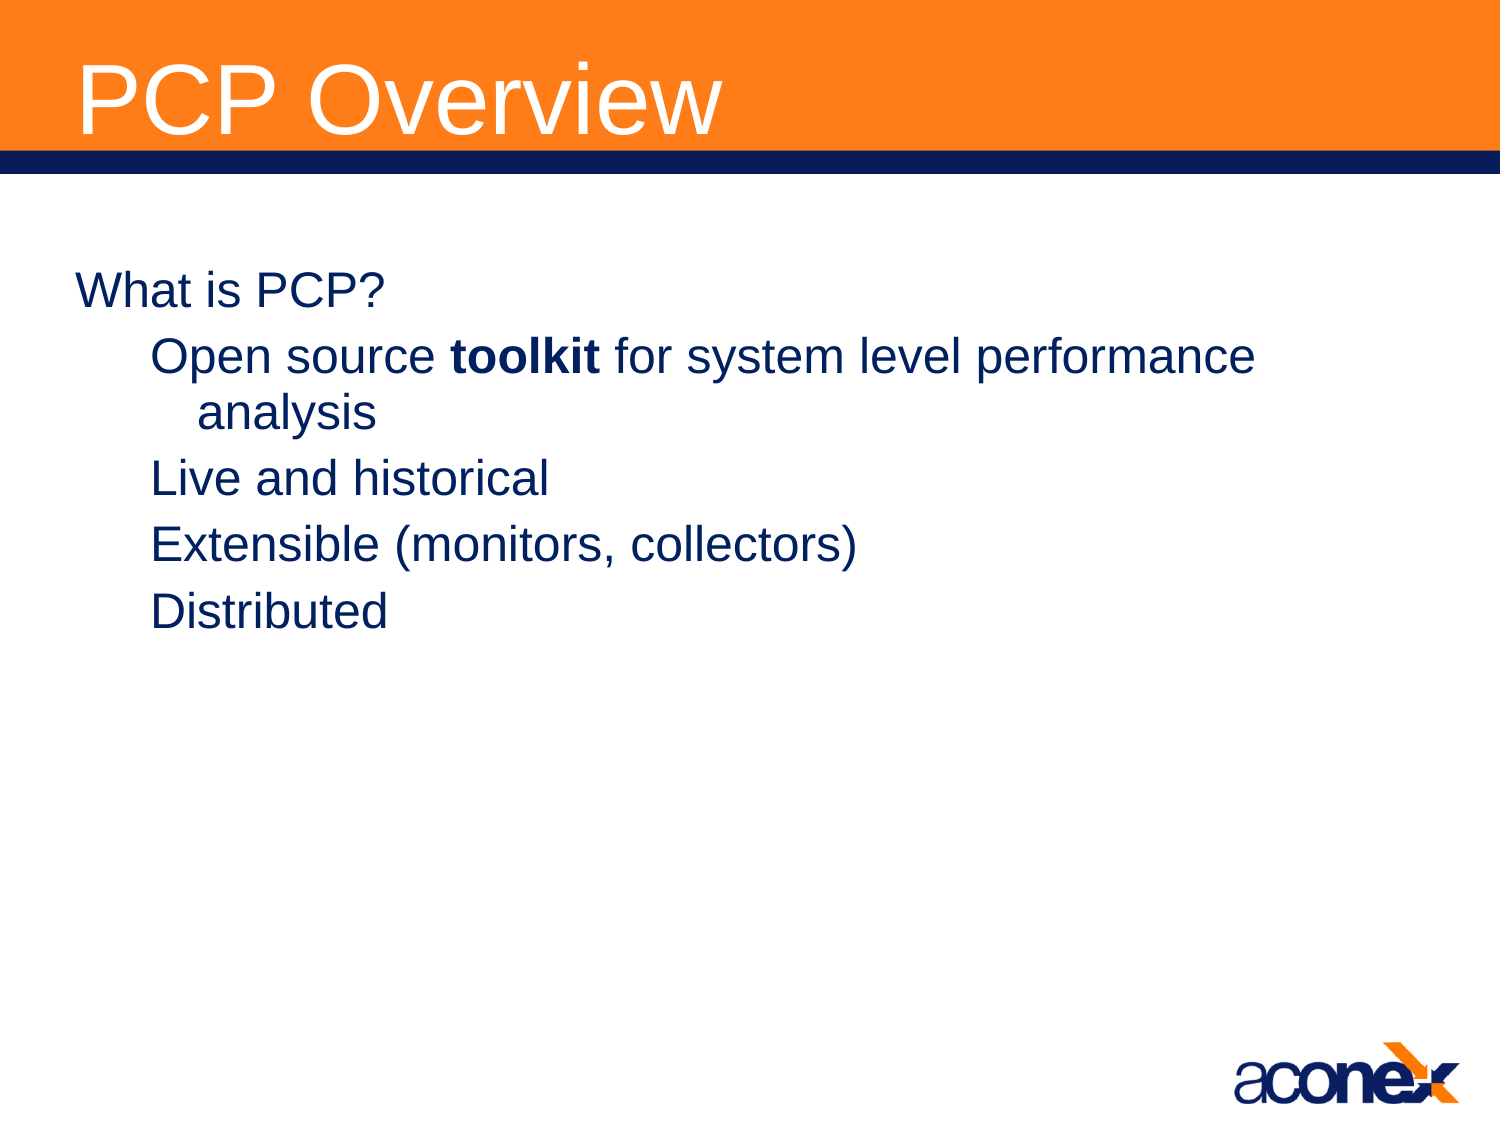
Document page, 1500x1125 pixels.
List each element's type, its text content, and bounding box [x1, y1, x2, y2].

picture [1234, 1042, 1460, 1104]
list What is PCP? Open source toolkit for system level performance analysis Live and historical Extensible (monitors, collectors) Distributed [75, 262, 1426, 709]
title PCP Overview [75, 30, 1426, 169]
